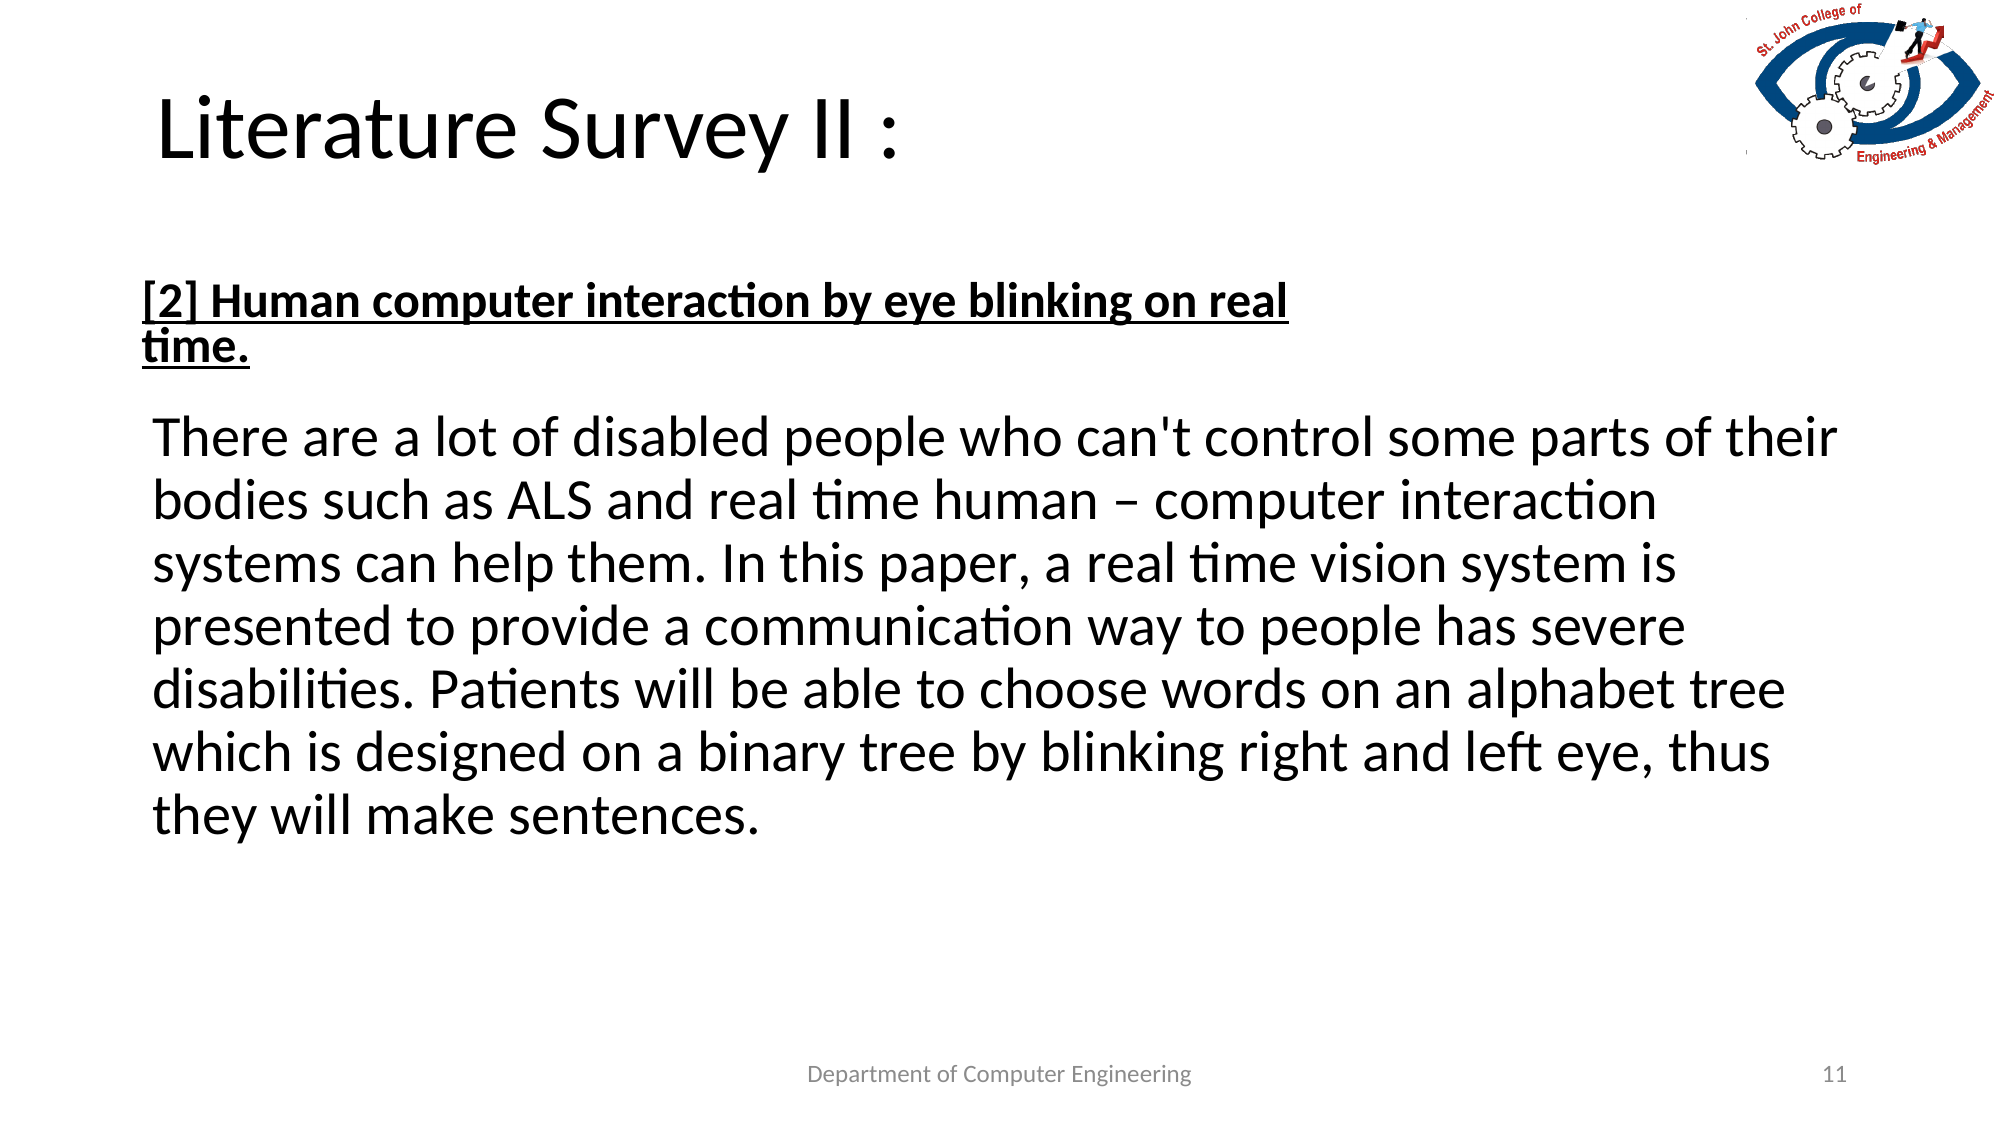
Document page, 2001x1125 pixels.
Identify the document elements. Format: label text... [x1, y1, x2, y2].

text_box [2] Human computer interaction by eye blinking on real time. [141, 281, 1347, 392]
list There are a lot of disabled people who can't control some parts of their bodies such as ALS and real time human – computer interaction systems can help them. In this paper, a real time vision system is presented to provide a communication way to people has severe disabilities. Patients will be able to choose words on an alphabet tree which is designed on a binary tree by blinking right and left eye, thus they will make sentences. [137, 299, 1863, 1014]
picture [1746, 0, 2000, 168]
slide_number 32 [1412, 1042, 1863, 1103]
footer Department of Computer Engineering [662, 1042, 1338, 1103]
text_box Literature Survey II : [141, 82, 1371, 205]
